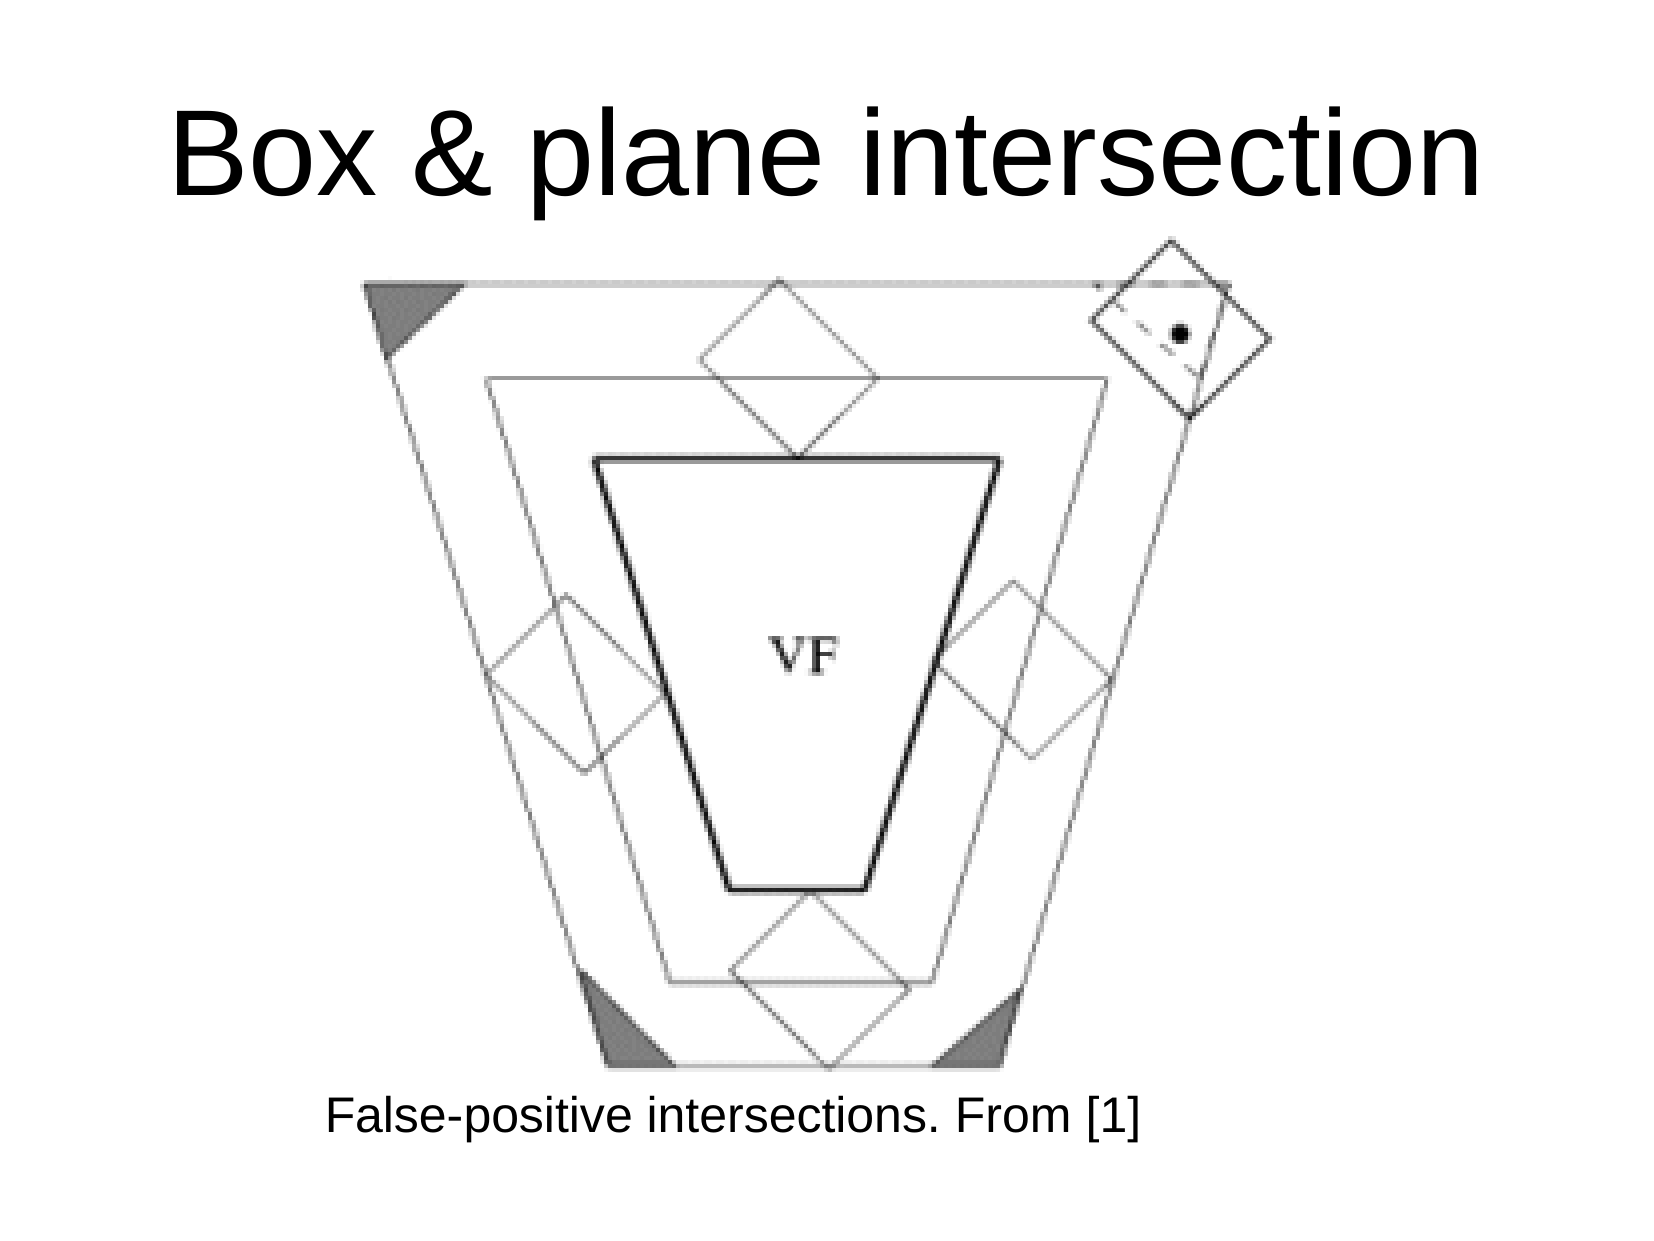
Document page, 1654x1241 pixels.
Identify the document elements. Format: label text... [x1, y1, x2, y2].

picture [360, 236, 1276, 1072]
title Box & plane intersection [82, 49, 1571, 257]
text_box False-positive intersections. From [1] [310, 1080, 1358, 1174]
